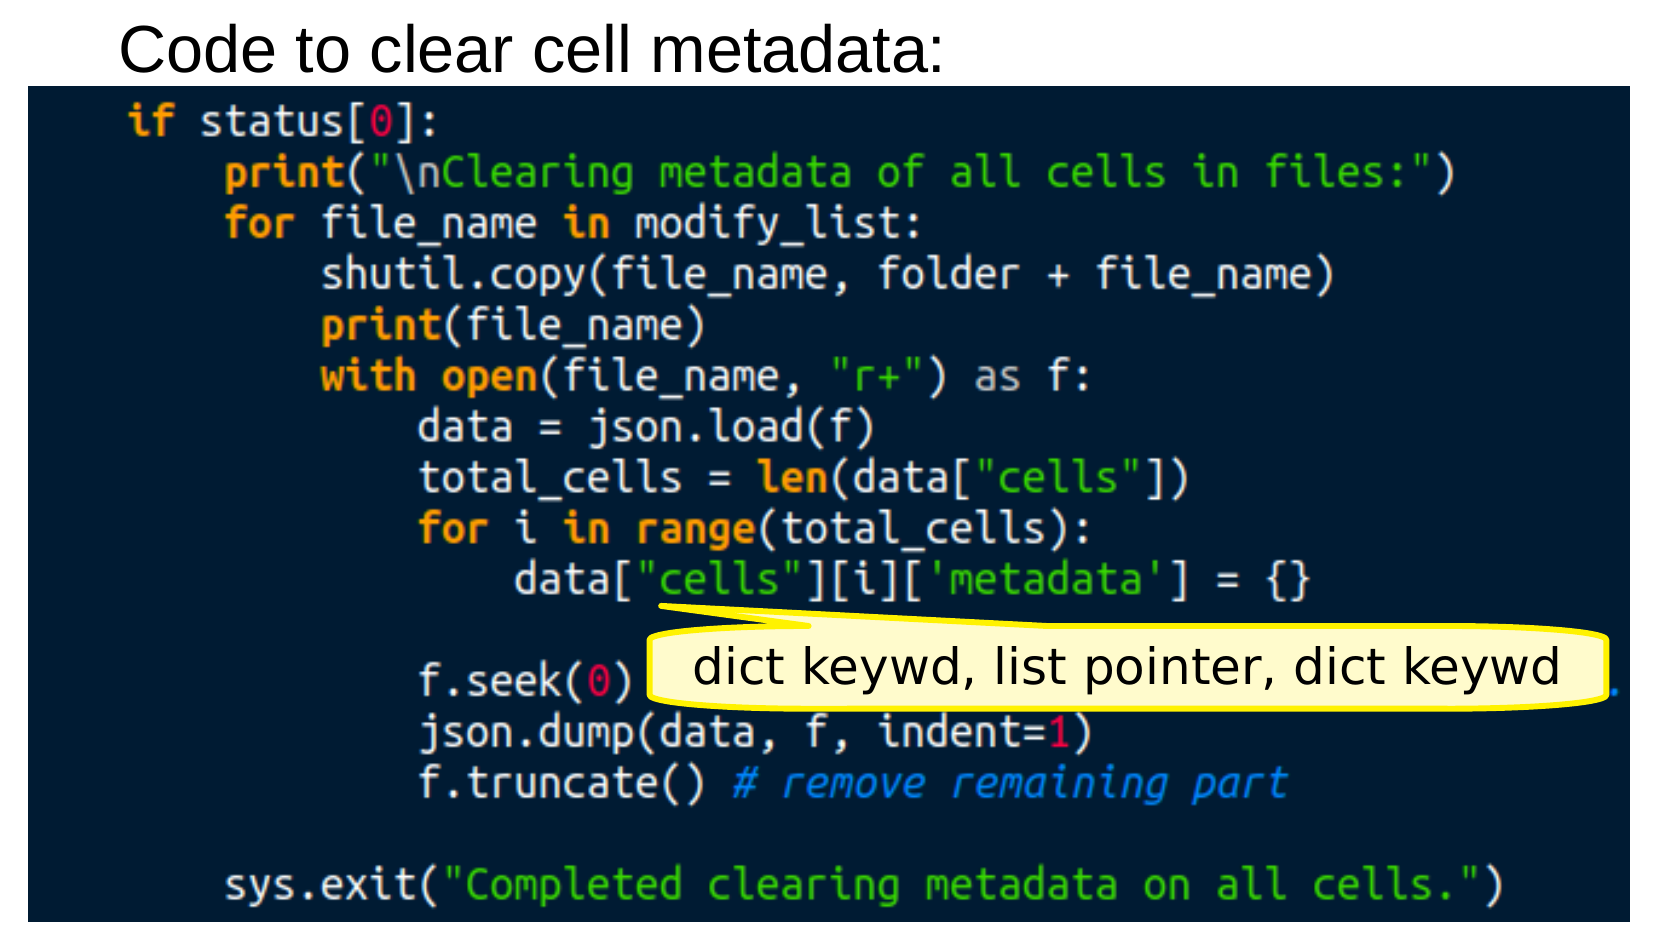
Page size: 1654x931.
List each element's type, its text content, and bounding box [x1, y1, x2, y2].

text_box dict keywd, list pointer, dict keywd [649, 605, 1607, 709]
picture [28, 86, 1630, 922]
text_box Code to clear cell metadata: [82, 5, 1571, 86]
